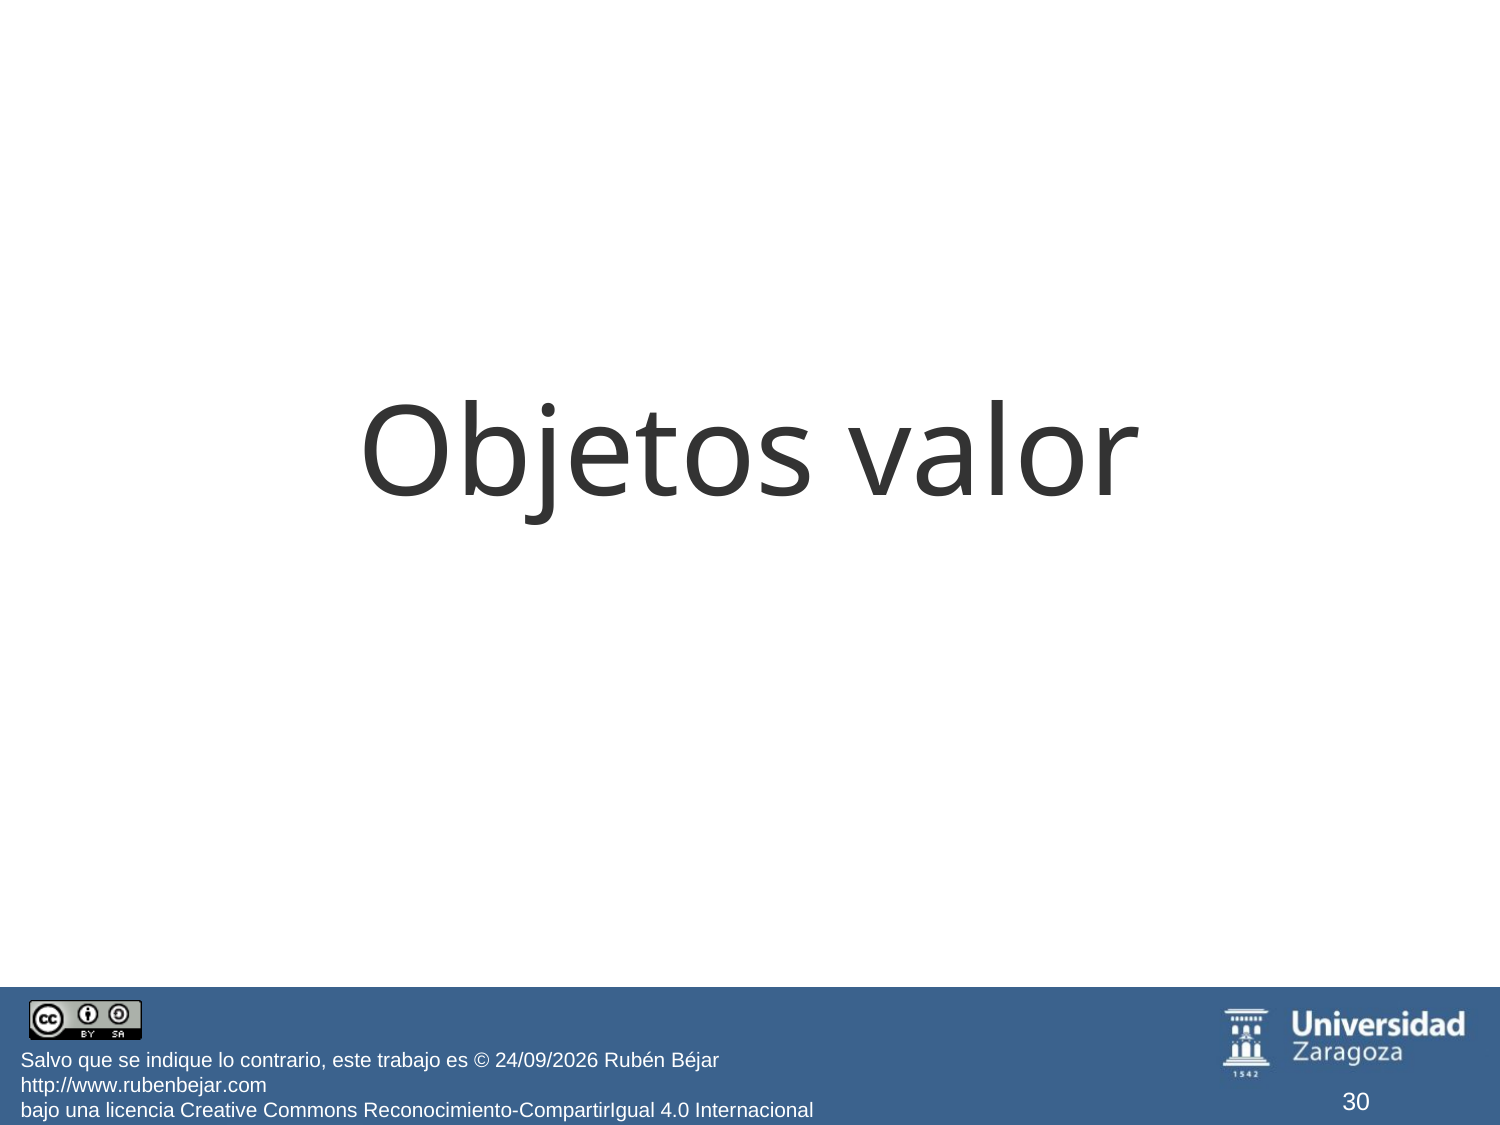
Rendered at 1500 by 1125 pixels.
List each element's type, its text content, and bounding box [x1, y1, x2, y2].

picture [0, 987, 1500, 1125]
text_box Objetos valor [169, 307, 1331, 585]
